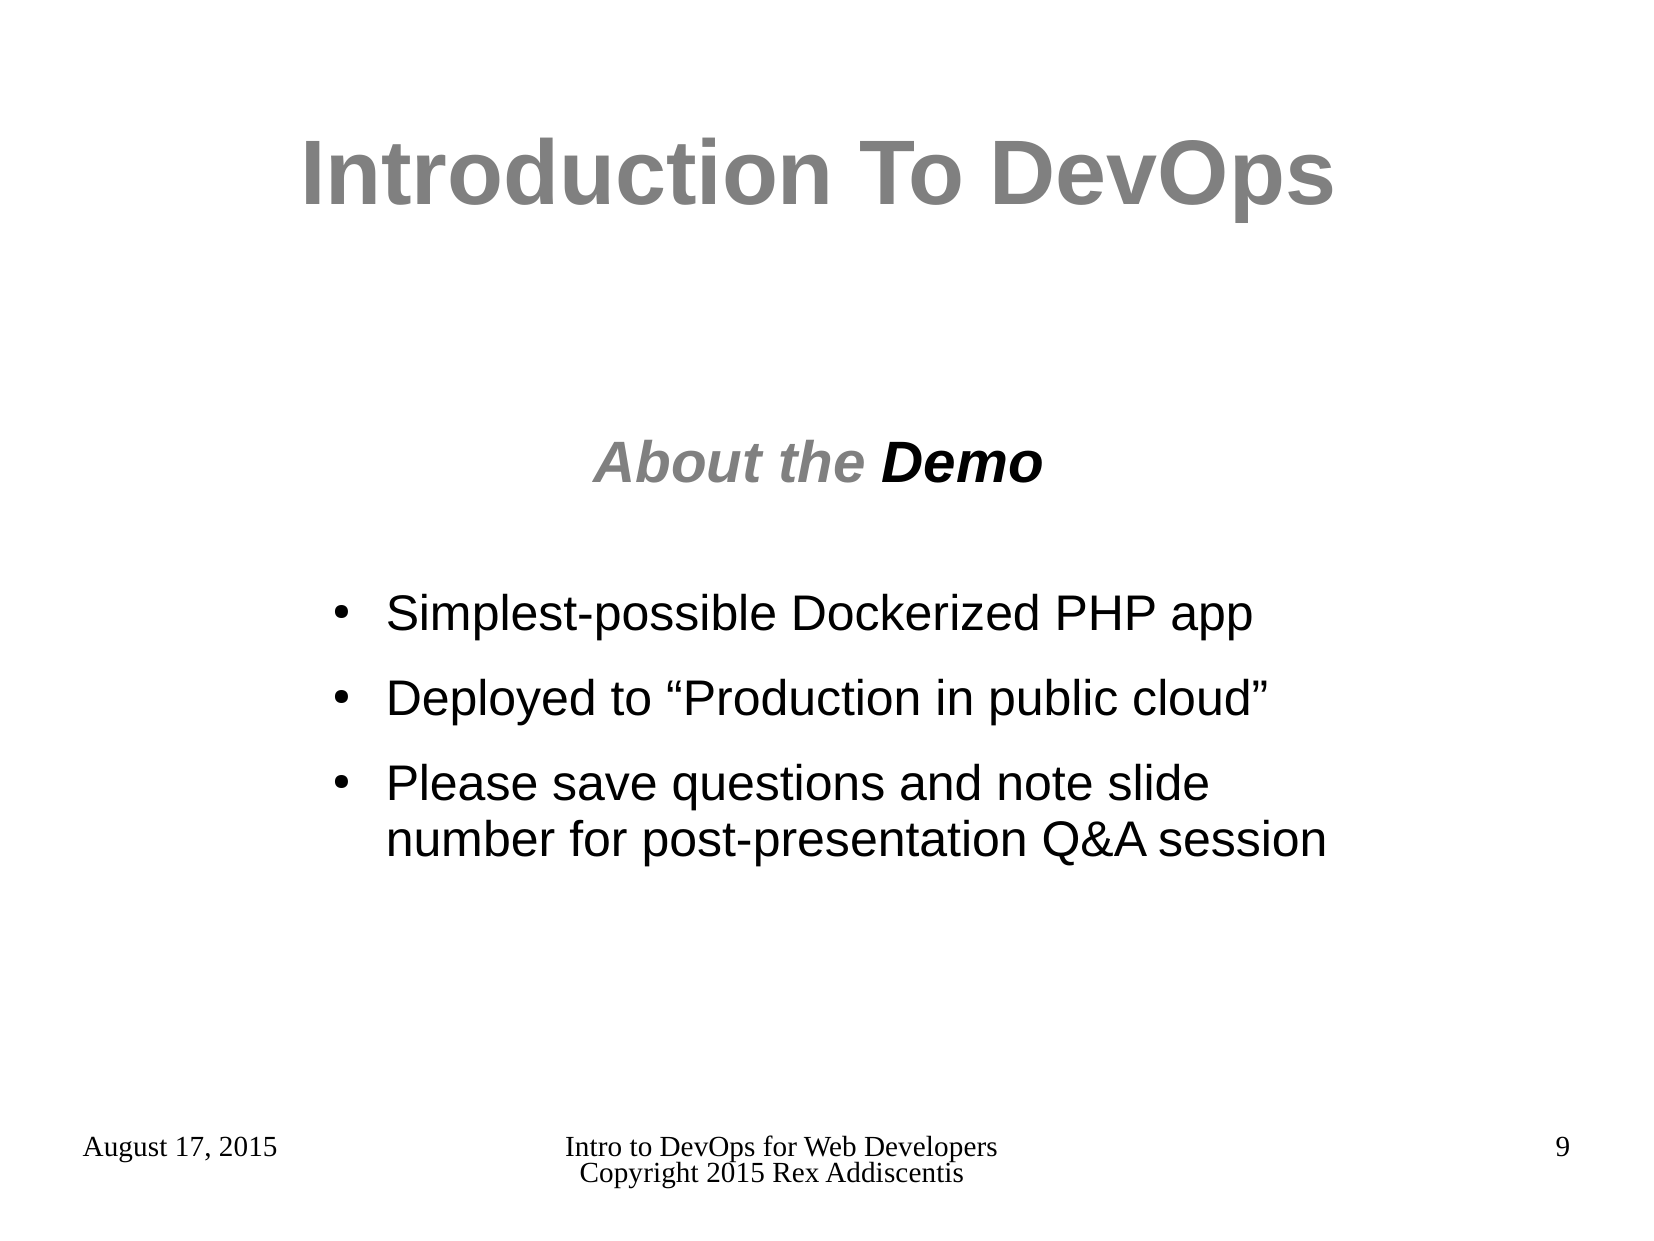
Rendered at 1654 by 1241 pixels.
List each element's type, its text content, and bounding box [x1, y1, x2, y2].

list Simplest-possible Dockerized PHP app Deployed to “Production in public cloud” Please save questions and note slide number for post-presentation Q&A session [315, 585, 1351, 961]
title Introduction To DevOps About the Demo [74, 121, 1563, 496]
